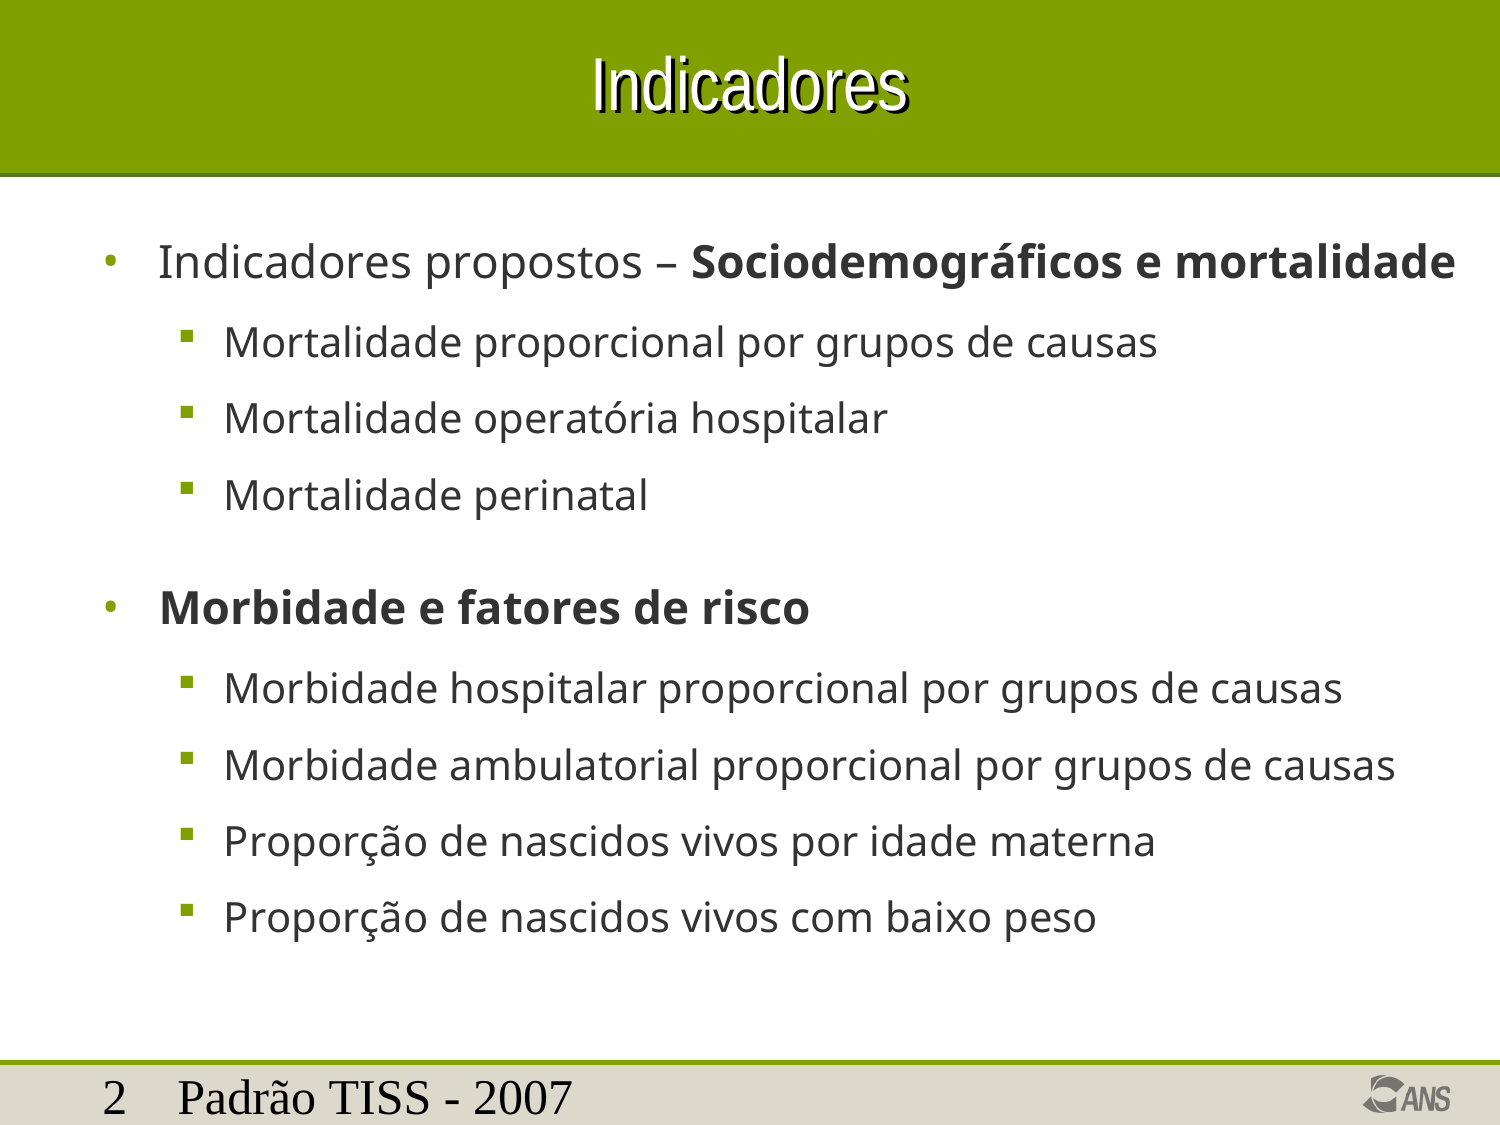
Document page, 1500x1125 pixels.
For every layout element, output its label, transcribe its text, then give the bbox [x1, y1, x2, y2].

picture [1362, 1075, 1450, 1113]
title Indicadores [24, 10, 1475, 161]
list Indicadores propostos – Sociodemográficos e mortalidade Mortalidade proporcional por grupos de causas Mortalidade operatória hospitalar Mortalidade perinatal Morbidade e fatores de risco Morbidade hospitalar proporcional por grupos de causas Morbidade ambulatorial proporcional por grupos de causas Proporção de nascidos vivos por idade materna Proporção de nascidos vivos com baixo peso [87, 224, 1475, 1025]
